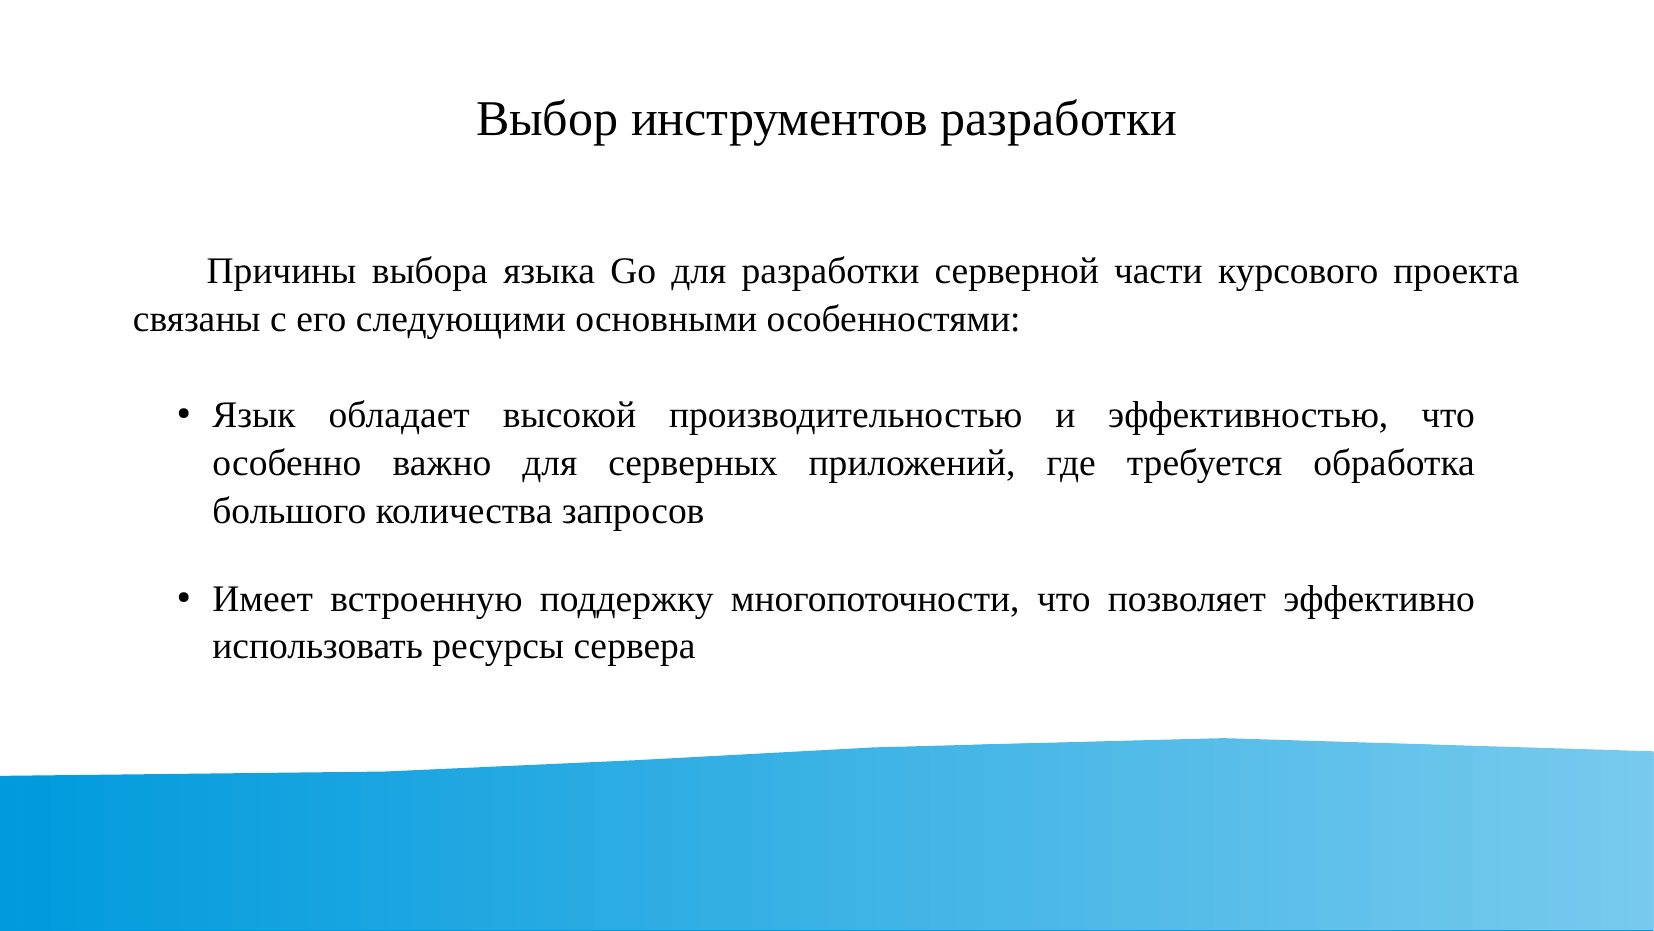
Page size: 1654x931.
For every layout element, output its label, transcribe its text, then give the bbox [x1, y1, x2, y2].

text_box Причины выбора языка Go для разработки серверной части курсового проекта связаны с его следующими основными особенностями: [118, 236, 1536, 357]
title Имеет встроенную поддержку многопоточности, что позволяет эффективно использовать ресурсы сервера [177, 571, 1477, 709]
title Язык обладает высокой производительностью и эффективностью, что особенно важно для серверных приложений, где требуется обработка большого количества запросов [177, 388, 1477, 532]
title Выбор инструментов разработки [0, 29, 1654, 207]
